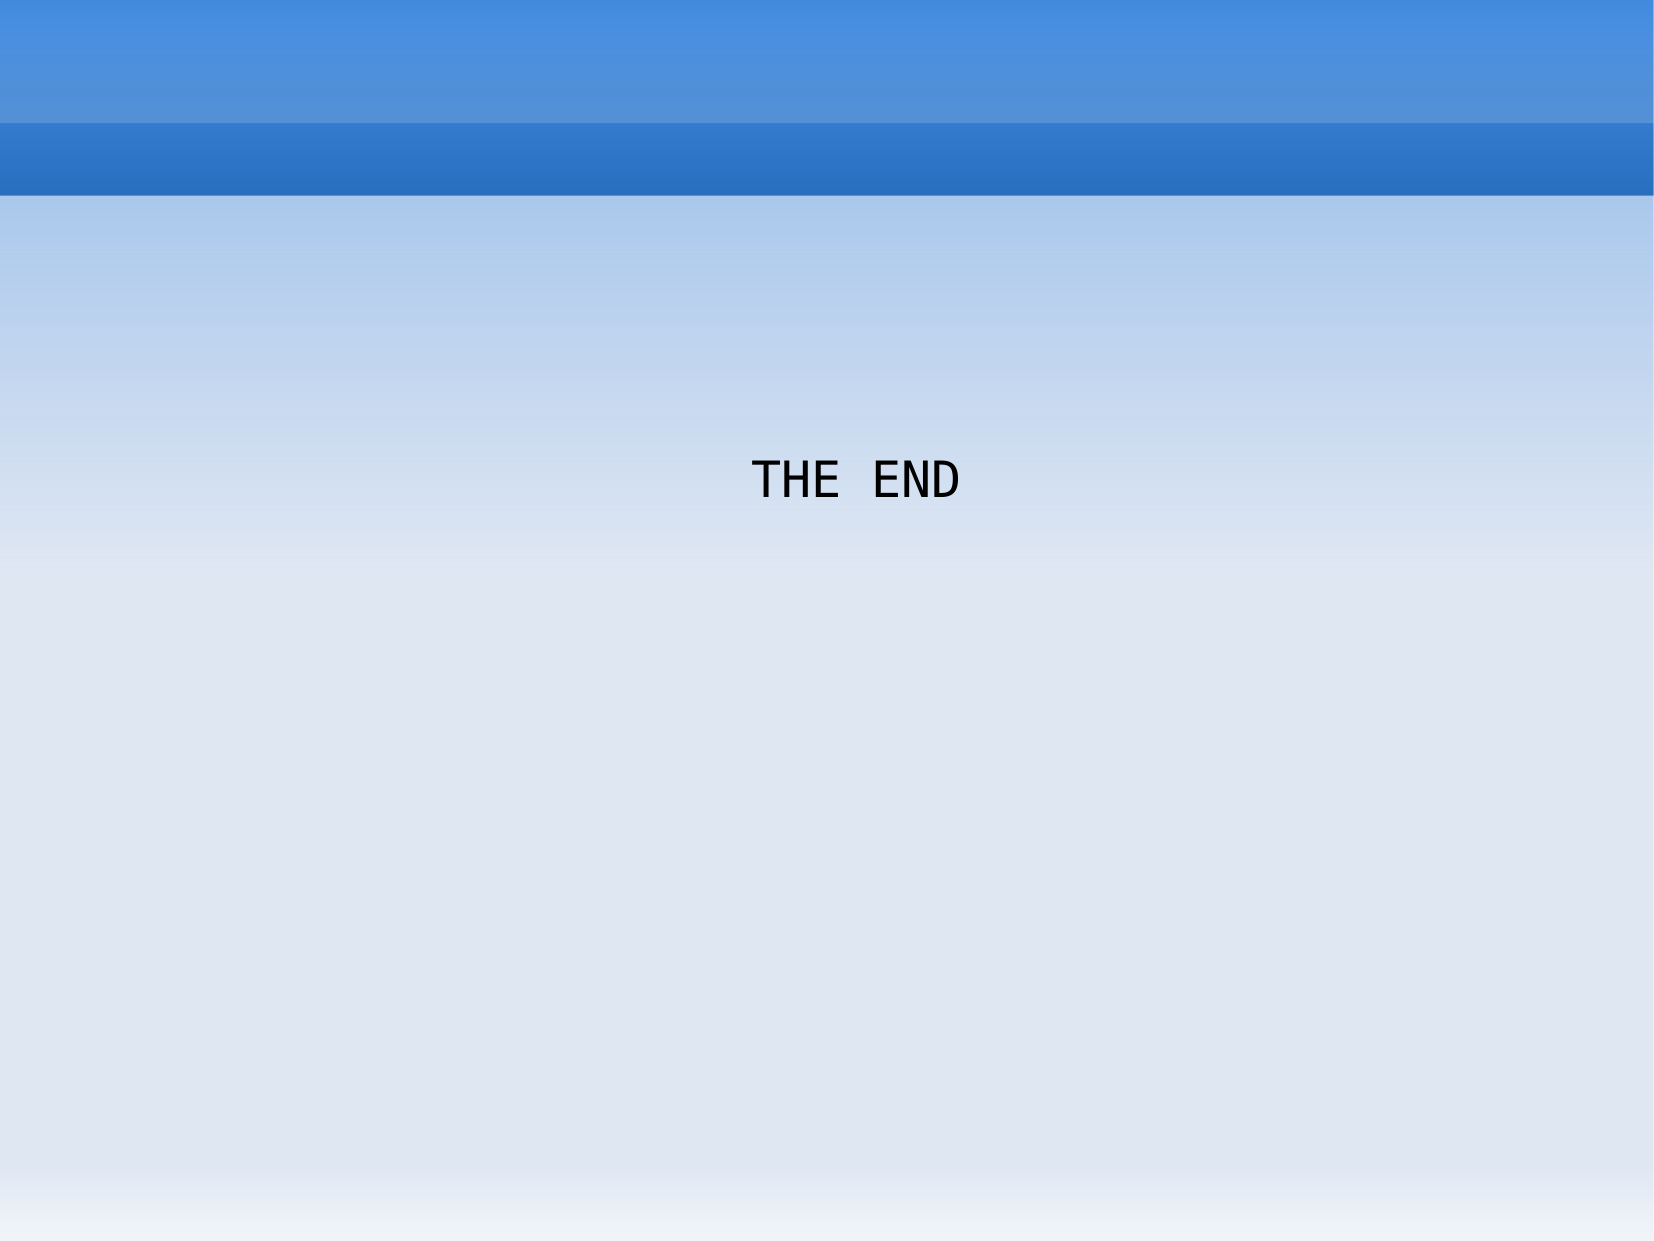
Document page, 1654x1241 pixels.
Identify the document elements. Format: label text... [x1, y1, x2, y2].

picture [0, 0, 1654, 1241]
subtitle THE END [76, 0, 1565, 1109]
